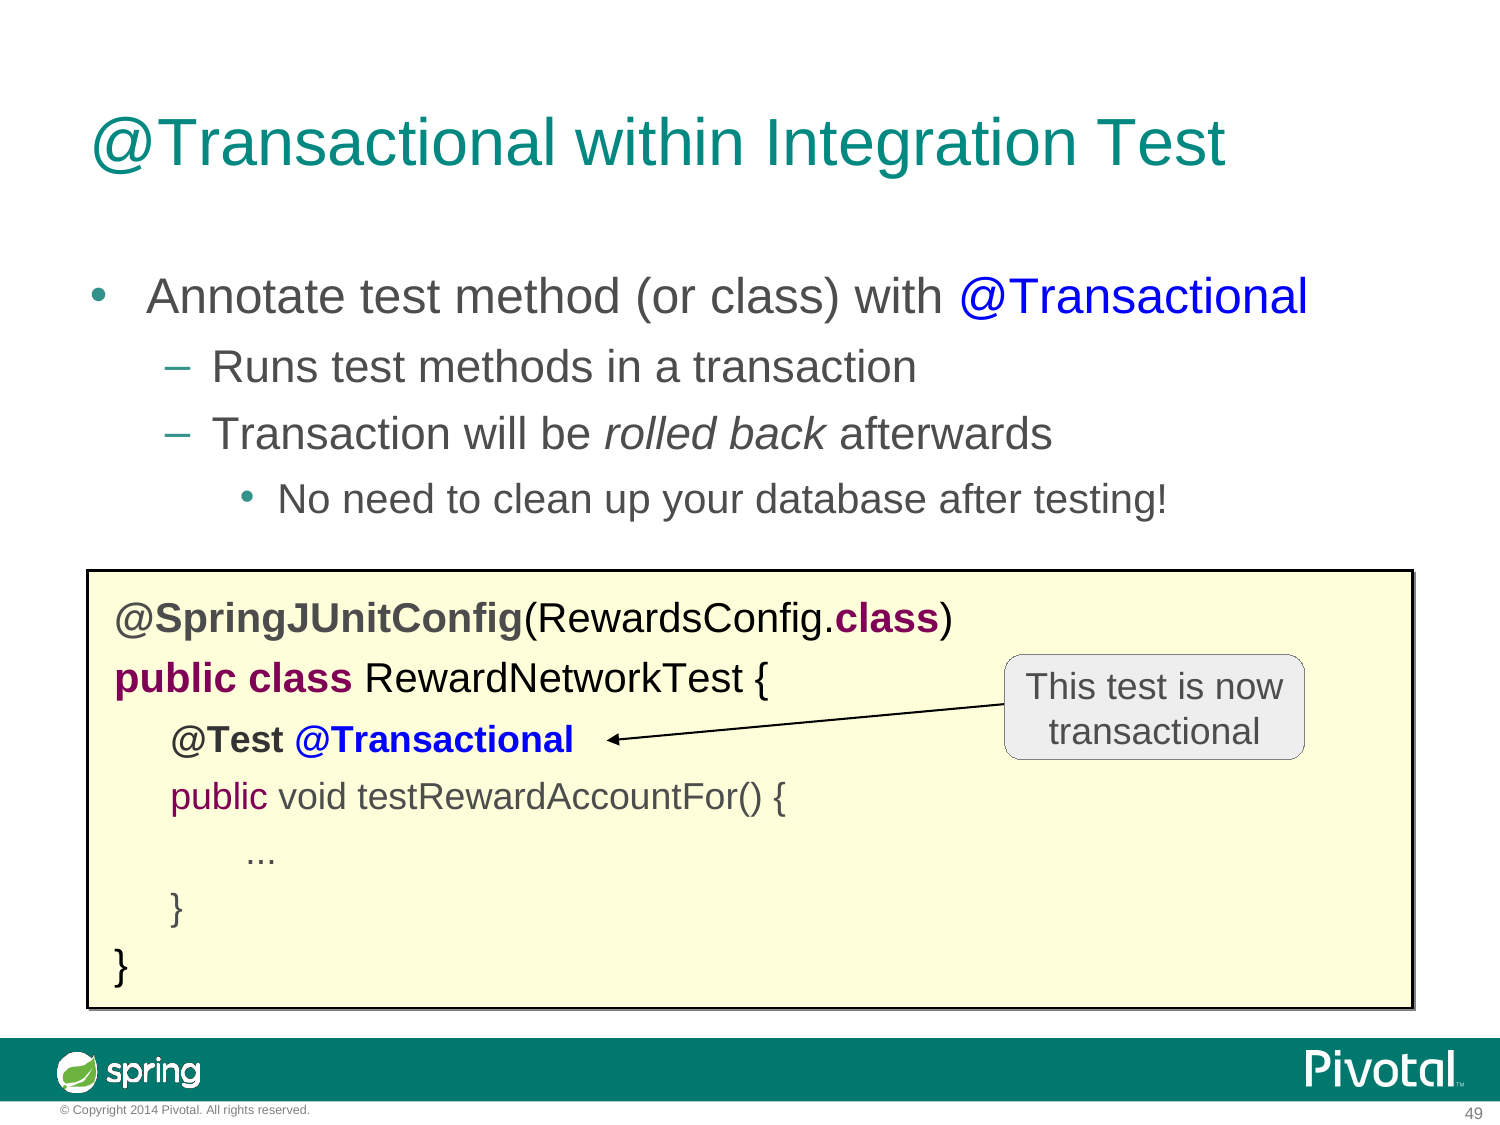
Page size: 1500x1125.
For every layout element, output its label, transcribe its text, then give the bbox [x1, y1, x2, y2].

text_box @SpringJUnitConfig(RewardsConfig.class) public class RewardNetworkTest { @Test @Transactional public void testRewardAccountFor() { ... } } [87, 570, 1413, 1008]
title @Transactional within Integration Test [75, 45, 1426, 233]
text_box This test is now transactional [1004, 654, 1305, 760]
list Annotate test method (or class) with @Transactional Runs test methods in a transaction Transaction will be rolled back afterwards No need to clean up your database after testing! [75, 262, 1426, 1005]
picture [1306, 1050, 1464, 1087]
picture [32, 1041, 210, 1103]
